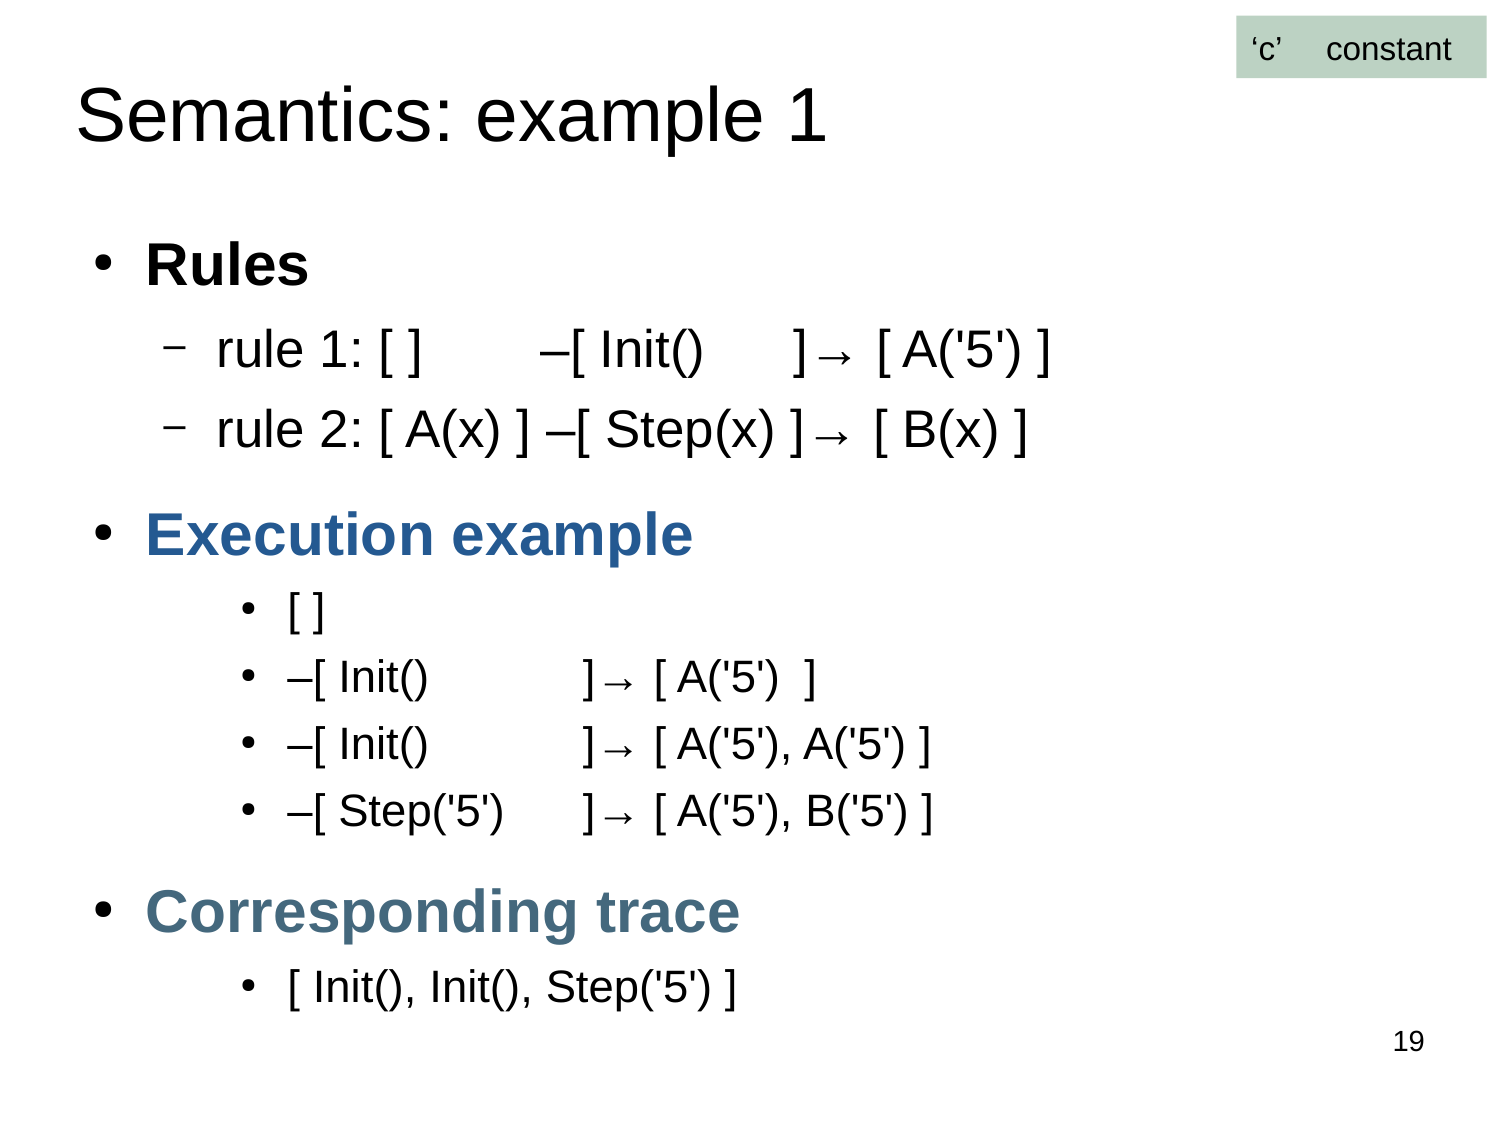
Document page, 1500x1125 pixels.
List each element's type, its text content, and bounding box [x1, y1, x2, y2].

list Rules rule 1: [ ] –[ Init() ]→ [ A('5') ] rule 2: [ A(x) ] –[ Step(x) ]→ [ B(x) ] Execution example [ ] –[ Init() ]→ [ A('5') ] –[ Init() ]→ [ A('5'), A('5') ] –[ Step('5') ]→ [ A('5'), B('5') ] Corresponding trace [ Init(), Init(), Step('5') ] [75, 230, 1425, 1014]
text_box ‘c’ constant [1236, 15, 1487, 79]
title Semantics: example 1 [75, 44, 1425, 185]
